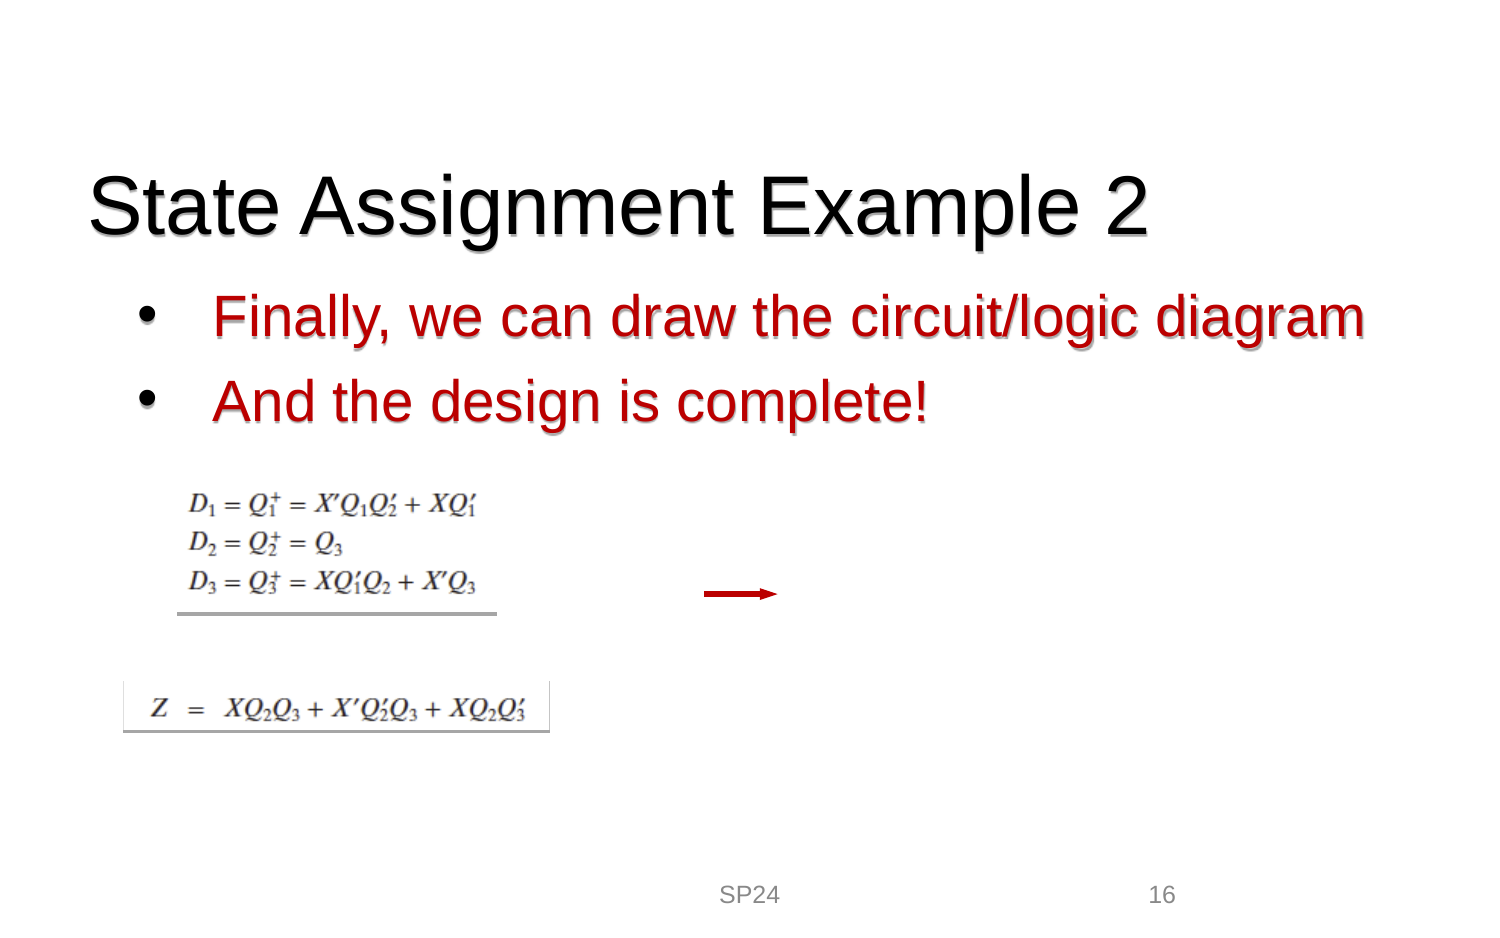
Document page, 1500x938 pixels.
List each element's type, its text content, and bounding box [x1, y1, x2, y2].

picture [123, 677, 550, 730]
slide_number 16 [1133, 868, 1471, 919]
footer SP24 [496, 868, 1004, 919]
title State Assignment Example 2 [72, 143, 1434, 251]
picture [177, 479, 497, 612]
list Finally, we can draw the circuit/logic diagram And the design is complete! [0, 270, 1500, 849]
